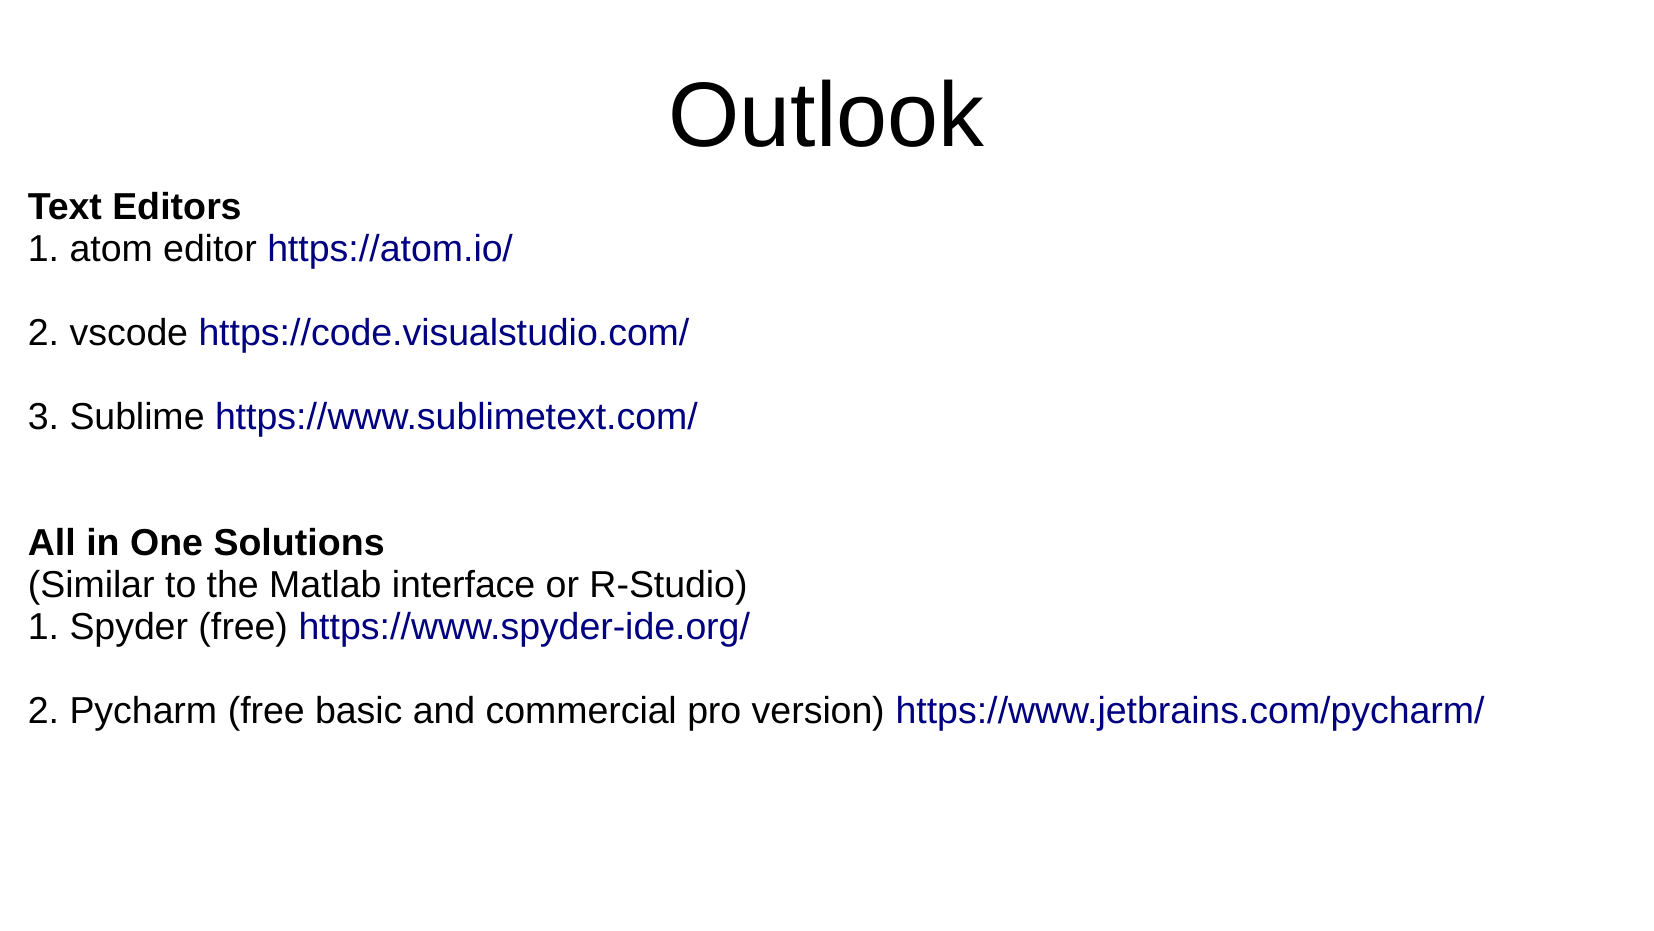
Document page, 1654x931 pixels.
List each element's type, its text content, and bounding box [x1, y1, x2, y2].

title Outlook [82, 37, 1571, 94]
text_box Text Editors 1. atom editor https://atom.io/ 2. vscode https://code.visualstudio.com/ 3. Sublime https://www.sublimetext.com/ All in One Solutions (Similar to the Matlab interface or R-Studio) 1. Spyder (free) https://www.spyder-ide.org/ 2. Pycharm (free basic and commercial pro version) https://www.jetbrains.com/pycharm/ [13, 94, 1654, 931]
